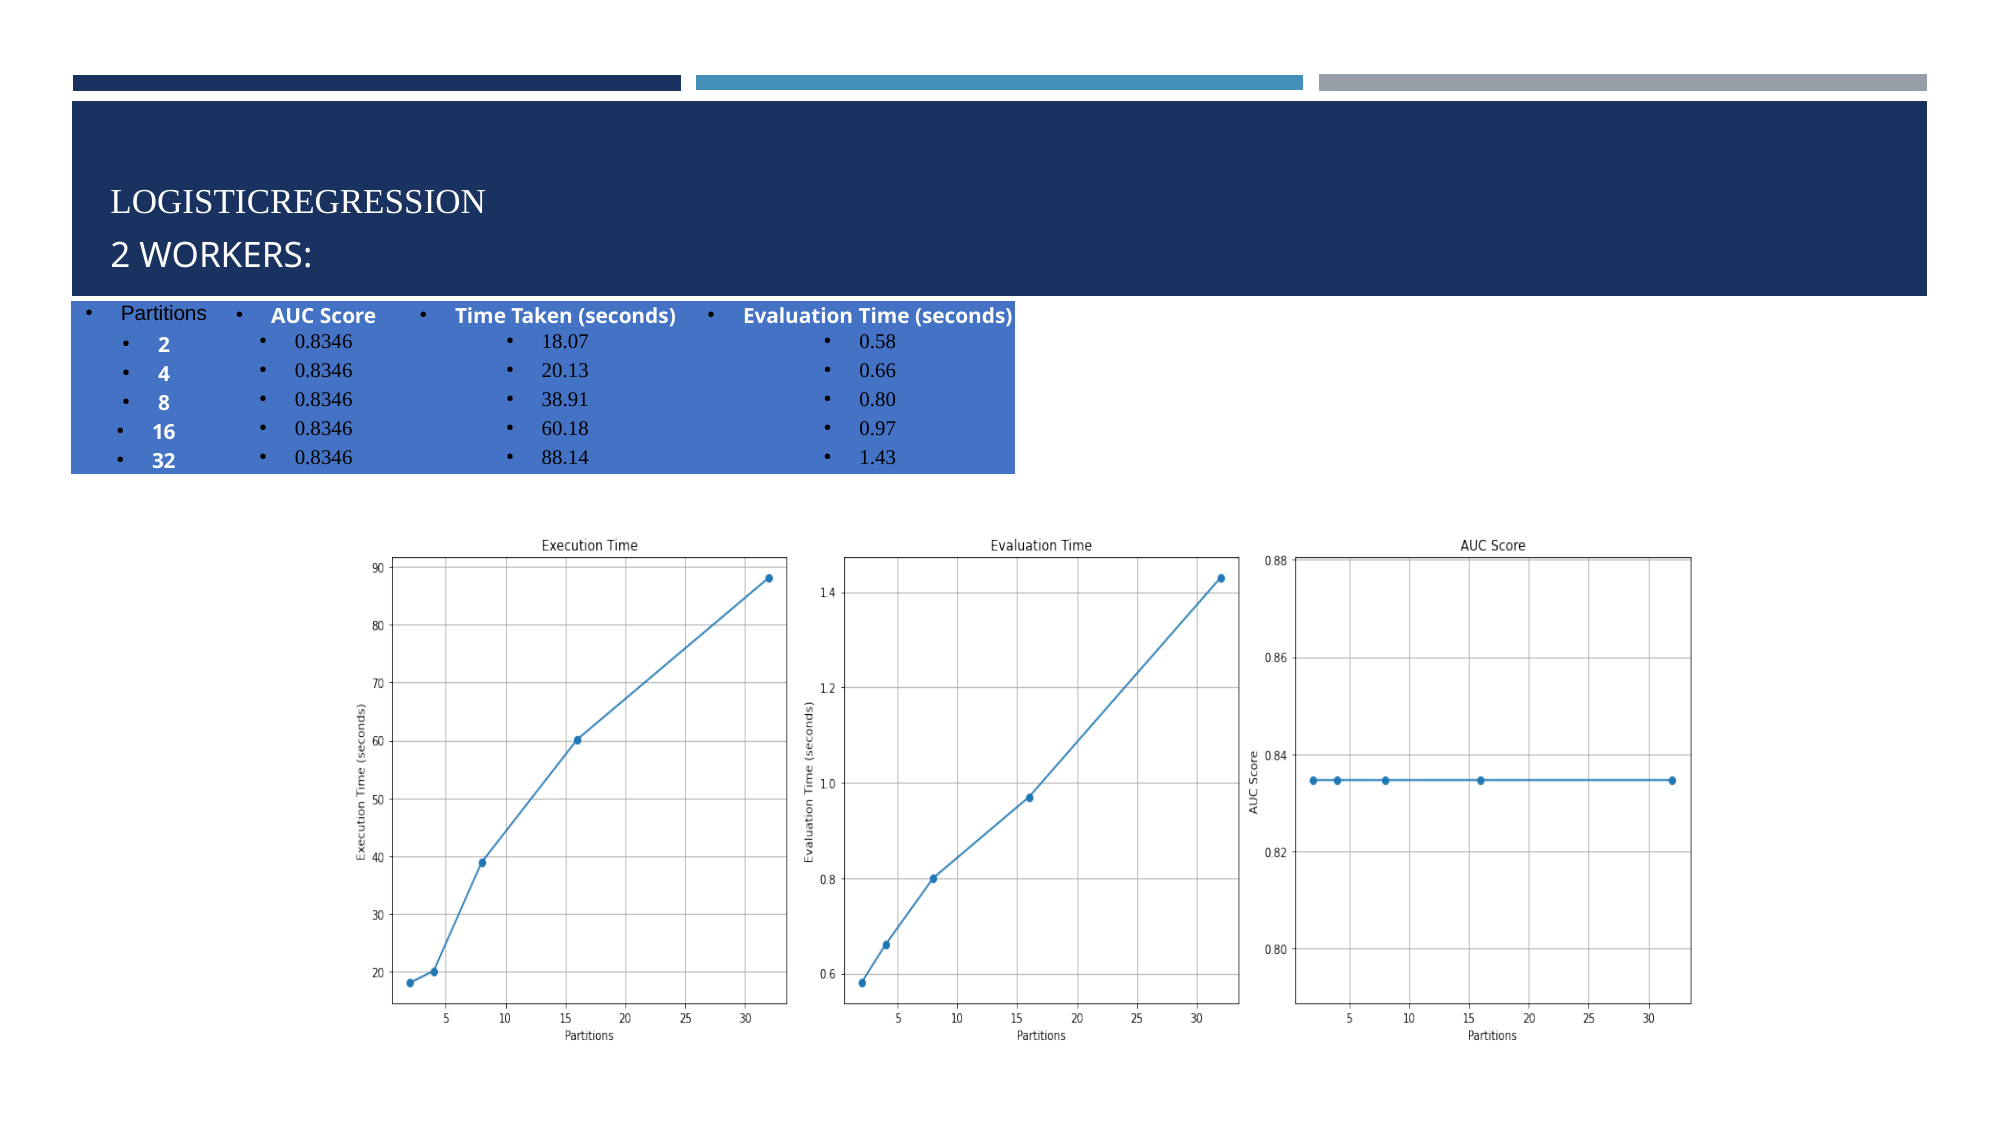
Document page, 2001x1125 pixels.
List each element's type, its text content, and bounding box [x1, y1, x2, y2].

table_header Evaluation Time (seconds) [705, 301, 1015, 330]
table_cell 16 [71, 416, 222, 445]
table_header AUC Score [222, 301, 390, 330]
table_cell 0.8346 [222, 416, 390, 445]
table_cell 8 [71, 388, 222, 416]
table_cell 32 [71, 445, 222, 474]
table_cell 0.80 [705, 388, 1015, 416]
table_cell 0.66 [705, 359, 1015, 388]
table_cell 0.97 [705, 416, 1015, 445]
table_cell 0.8346 [222, 388, 390, 416]
table_cell 60.18 [390, 416, 705, 445]
table_cell 2 [71, 330, 222, 359]
table_cell 0.8346 [222, 359, 390, 388]
table_cell 0.8346 [222, 445, 390, 474]
picture [349, 530, 1697, 1051]
title LogisticRegression 2 workers: [95, 115, 1905, 282]
table_header Partitions [71, 301, 222, 330]
table_cell 38.91 [390, 388, 705, 416]
table_header Time Taken (seconds) [390, 301, 705, 330]
table_cell 0.8346 [222, 330, 390, 359]
table_cell 88.14 [390, 445, 705, 474]
table_cell 1.43 [705, 445, 1015, 474]
table_cell 20.13 [390, 359, 705, 388]
table_cell 18.07 [390, 330, 705, 359]
table_cell 4 [71, 359, 222, 388]
table_cell 0.58 [705, 330, 1015, 359]
